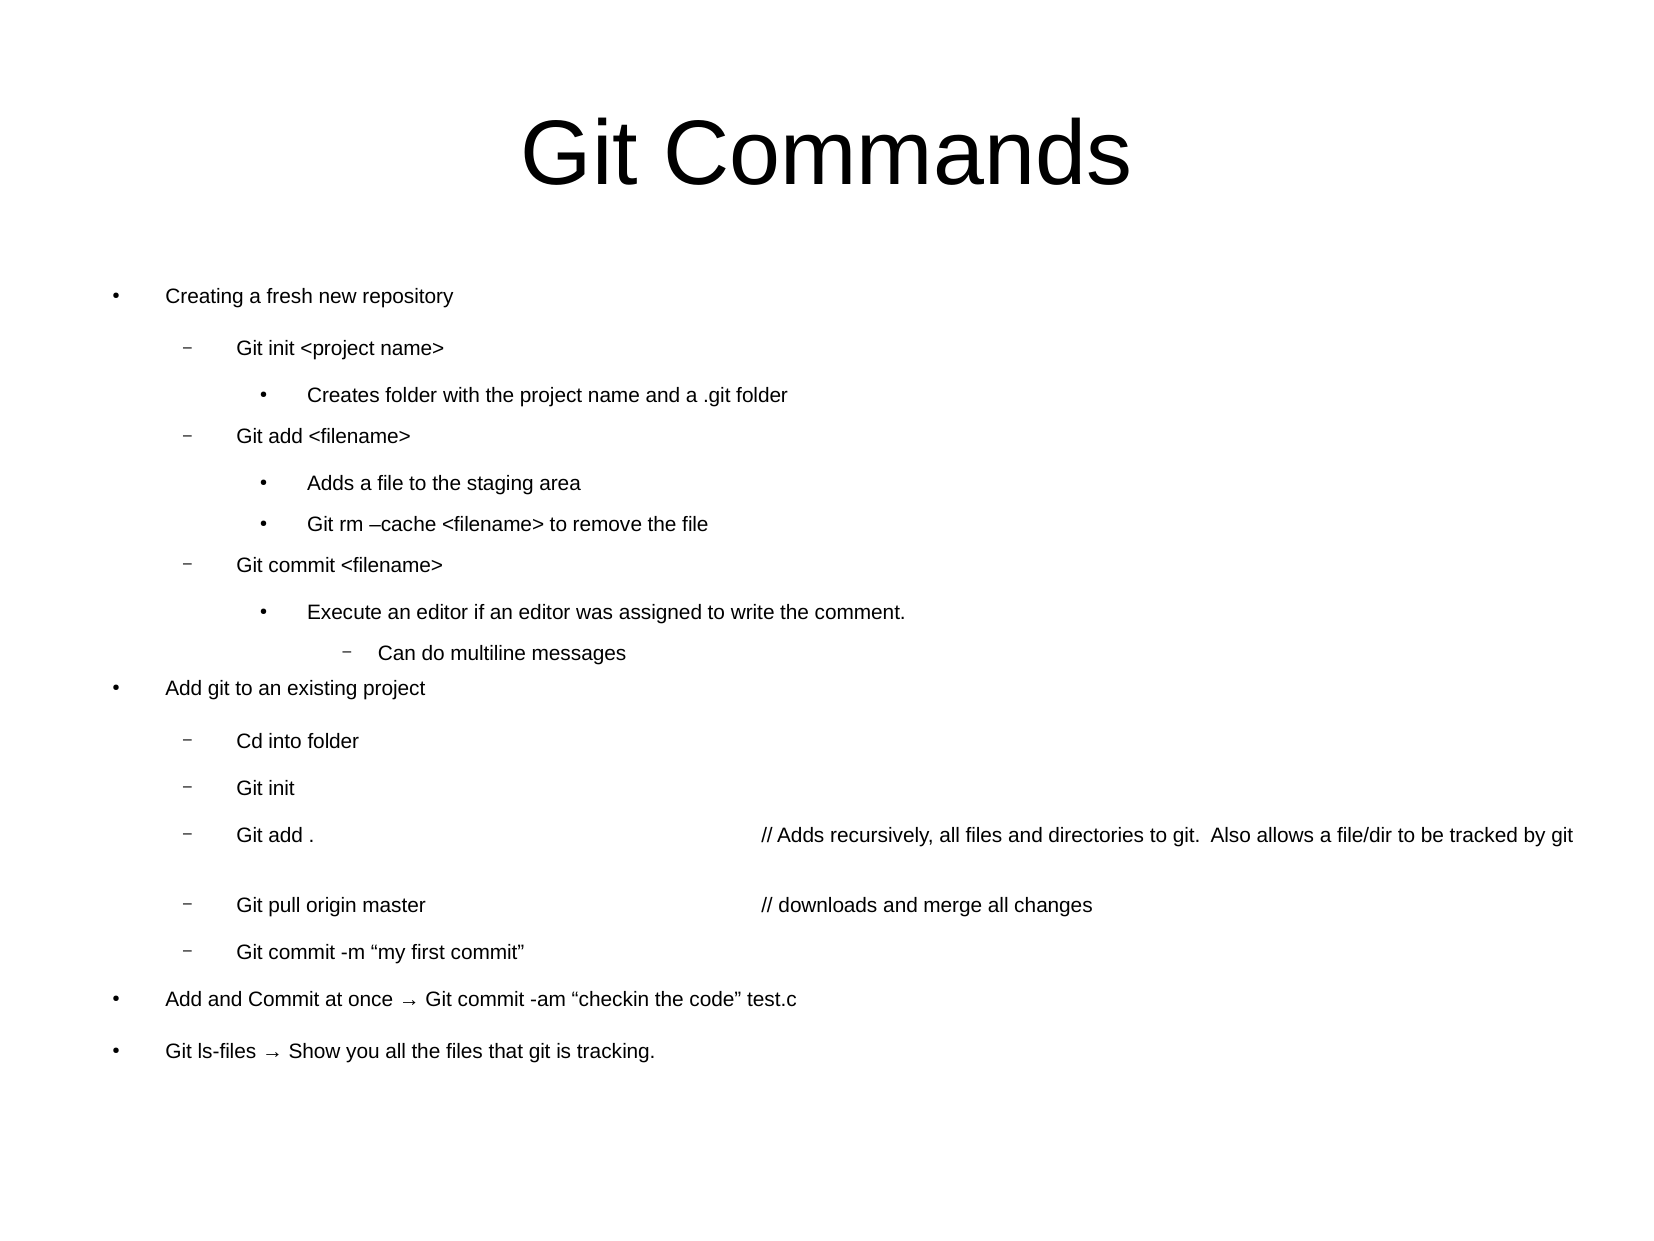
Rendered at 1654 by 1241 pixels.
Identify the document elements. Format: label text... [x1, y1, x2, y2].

list Creating a fresh new repository Git init <project name> Creates folder with the project name and a .git folder Git add <filename> Adds a file to the staging area Git rm –cache <filename> to remove the file Git commit <filename> Execute an editor if an editor was assigned to write the comment. Can do multiline messages Add git to an existing project Cd into folder Git init Git add . // Adds recursively, all files and directories to git. Also allows a file/dir to be tracked by git Git pull origin master // downloads and merge all changes Git commit -m “my first commit” Add and Commit at once → Git commit -am “checkin the code” test.c Git ls-files → Show you all the files that git is tracking. [94, 284, 1583, 1210]
title Git Commands [82, 49, 1571, 257]
